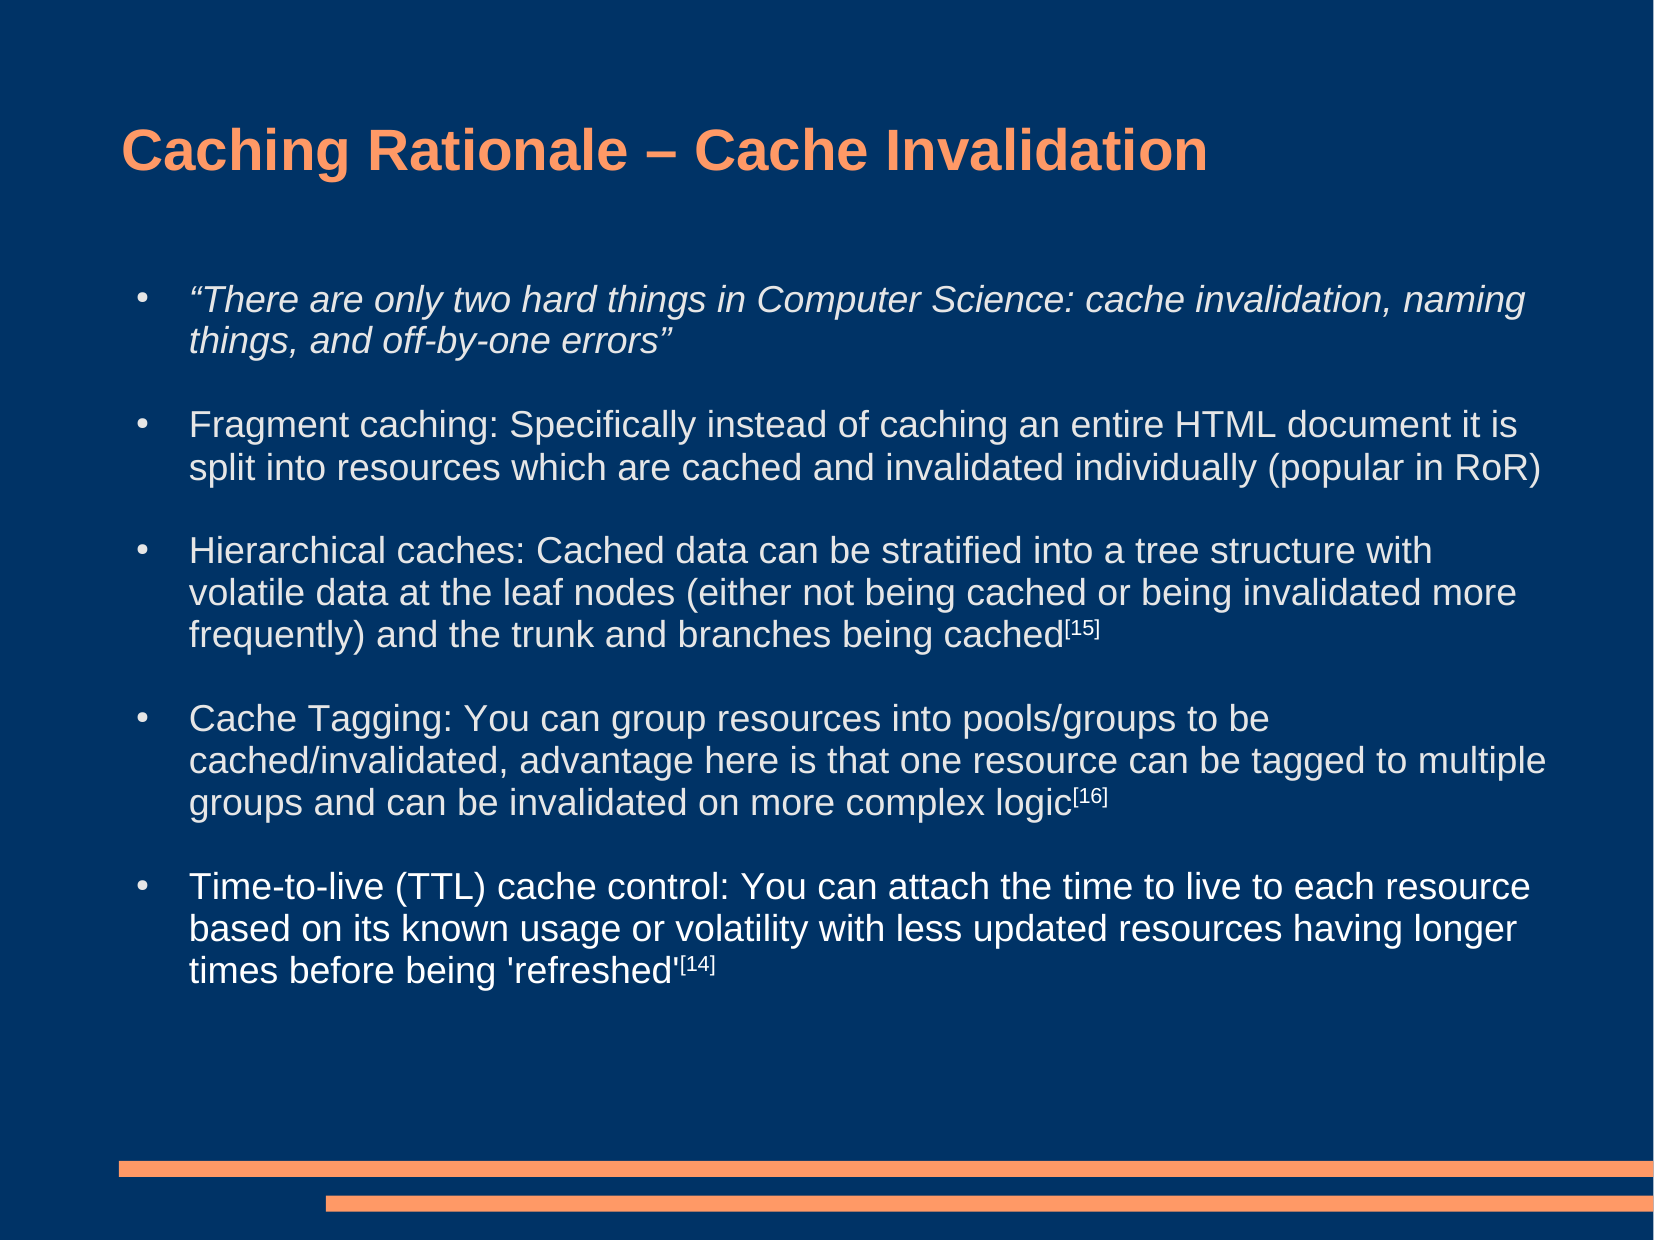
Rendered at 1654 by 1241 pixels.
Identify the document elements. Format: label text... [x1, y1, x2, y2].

title Caching Rationale – Cache Invalidation [121, 46, 1534, 254]
list “There are only two hard things in Computer Science: cache invalidation, naming things, and off-by-one errors” Fragment caching: Specifically instead of caching an entire HTML document it is split into resources which are cached and invalidated individually (popular in RoR) Hierarchical caches: Cached data can be stratified into a tree structure with volatile data at the leaf nodes (either not being cached or being invalidated more frequently) and the trunk and branches being cached[15] Cache Tagging: You can group resources into pools/groups to be cached/invalidated, advantage here is that one resource can be tagged to multiple groups and can be invalidated on more complex logic[16] Time-to-live (TTL) cache control: You can attach the time to live to each resource based on its known usage or volatility with less updated resources having longer times before being 'refreshed'[14] [118, 277, 1558, 1054]
